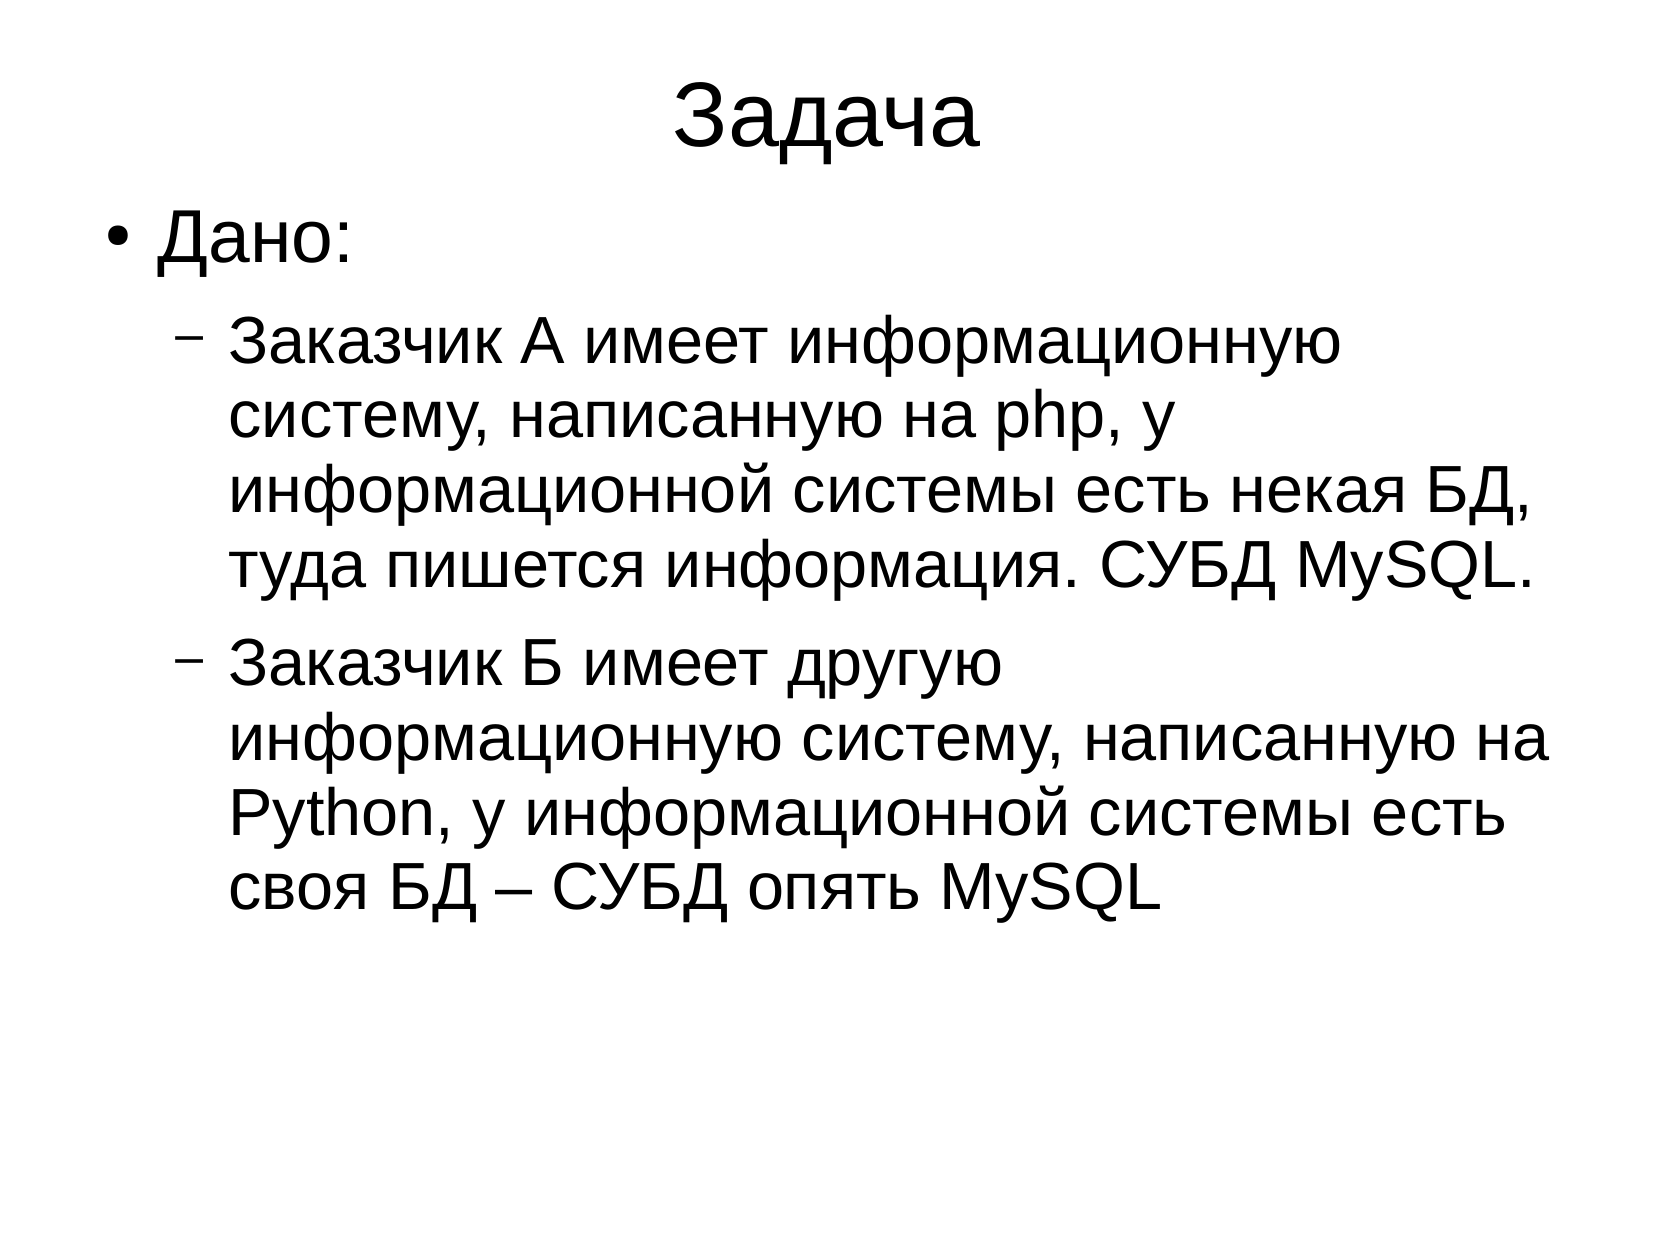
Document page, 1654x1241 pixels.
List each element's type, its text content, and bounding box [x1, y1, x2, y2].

list Дано: Заказчик А имеет информационную систему, написанную на php, у информационной системы есть некая БД, туда пишется информация. СУБД MySQL. Заказчик Б имеет другую информационную систему, написанную на Python, у информационной системы есть своя БД – СУБД опять MySQL [86, 195, 1576, 1126]
title Задача [82, 49, 1571, 181]
